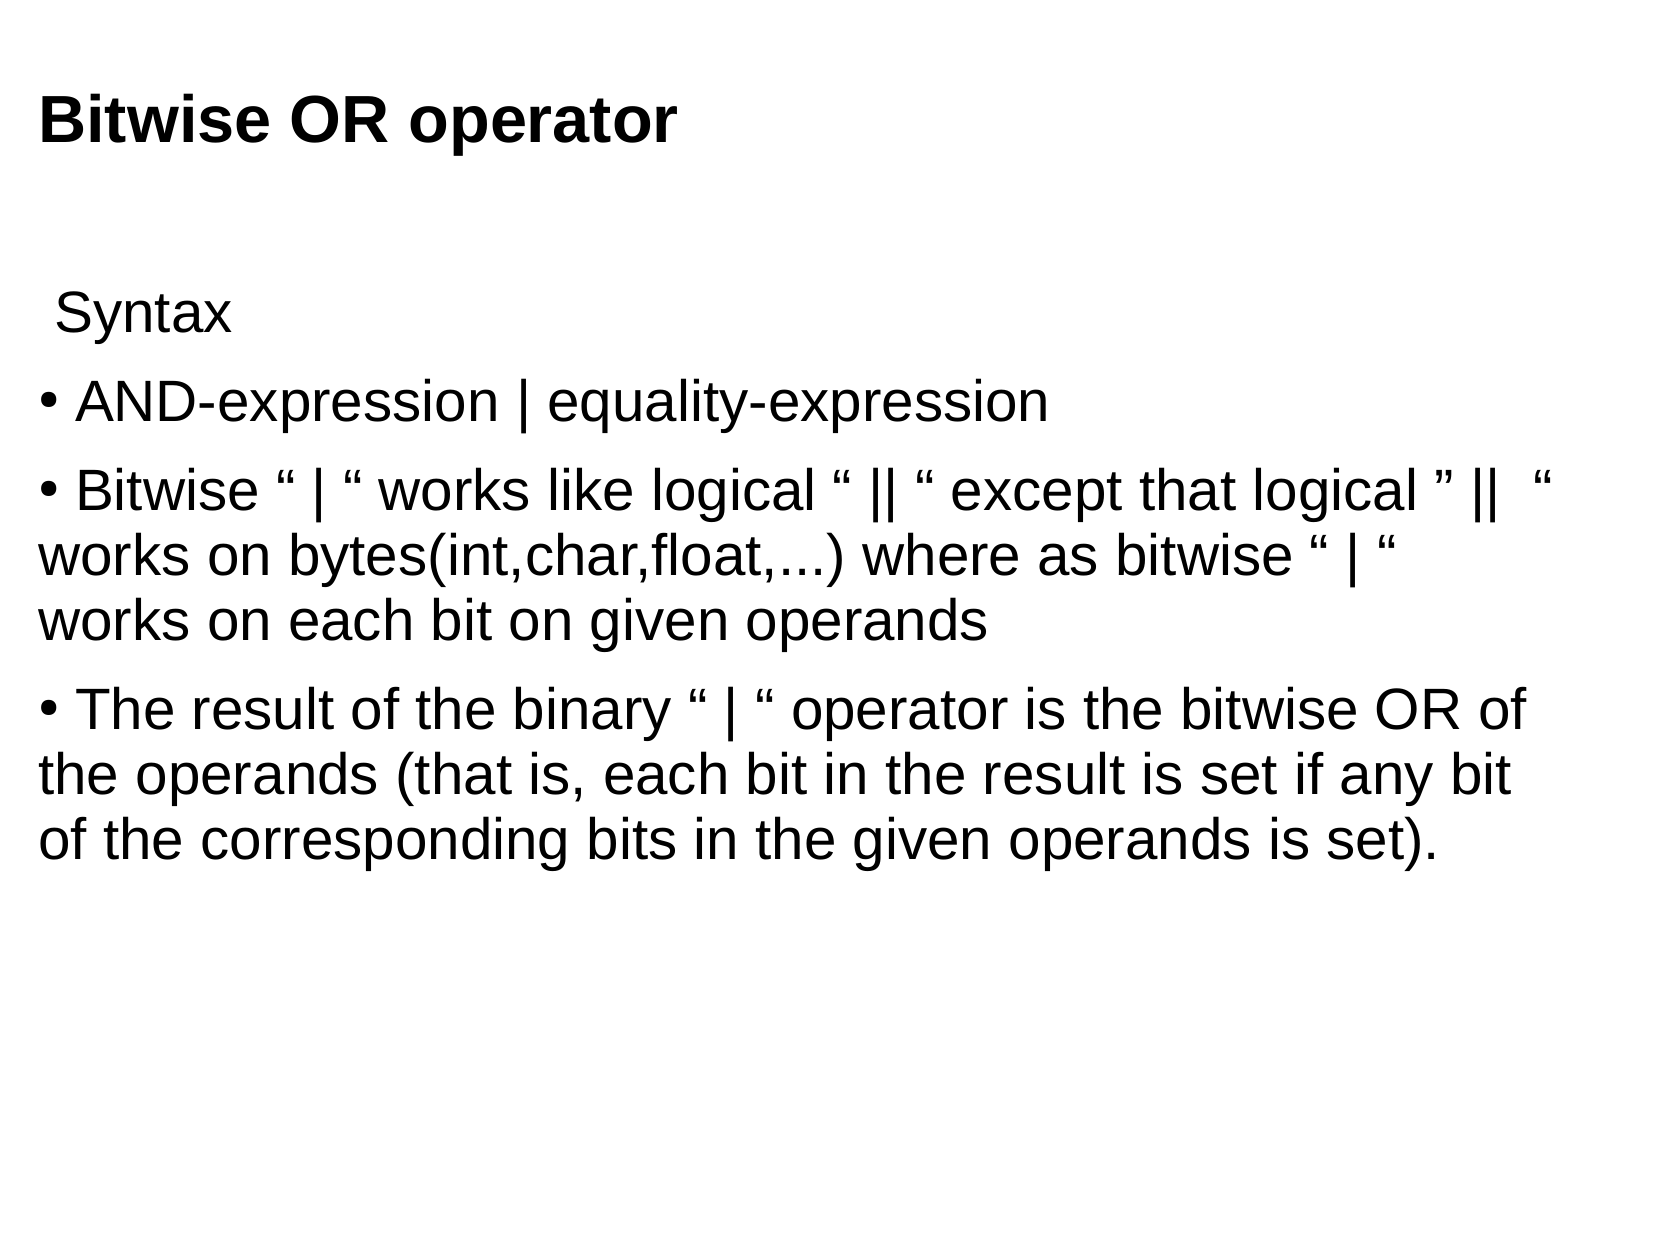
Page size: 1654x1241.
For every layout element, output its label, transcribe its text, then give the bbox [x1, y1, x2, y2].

text_box Bitwise OR operator Syntax AND-expression | equality-expression Bitwise “ | “ works like logical “ || “ except that logical ” || “ works on bytes(int,char,float,...) where as bitwise “ | “ works on each bit on given operands The result of the binary “ | “ operator is the bitwise OR of the operands (that is, each bit in the result is set if any bit of the corresponding bits in the given operands is set). [23, 75, 1576, 1201]
